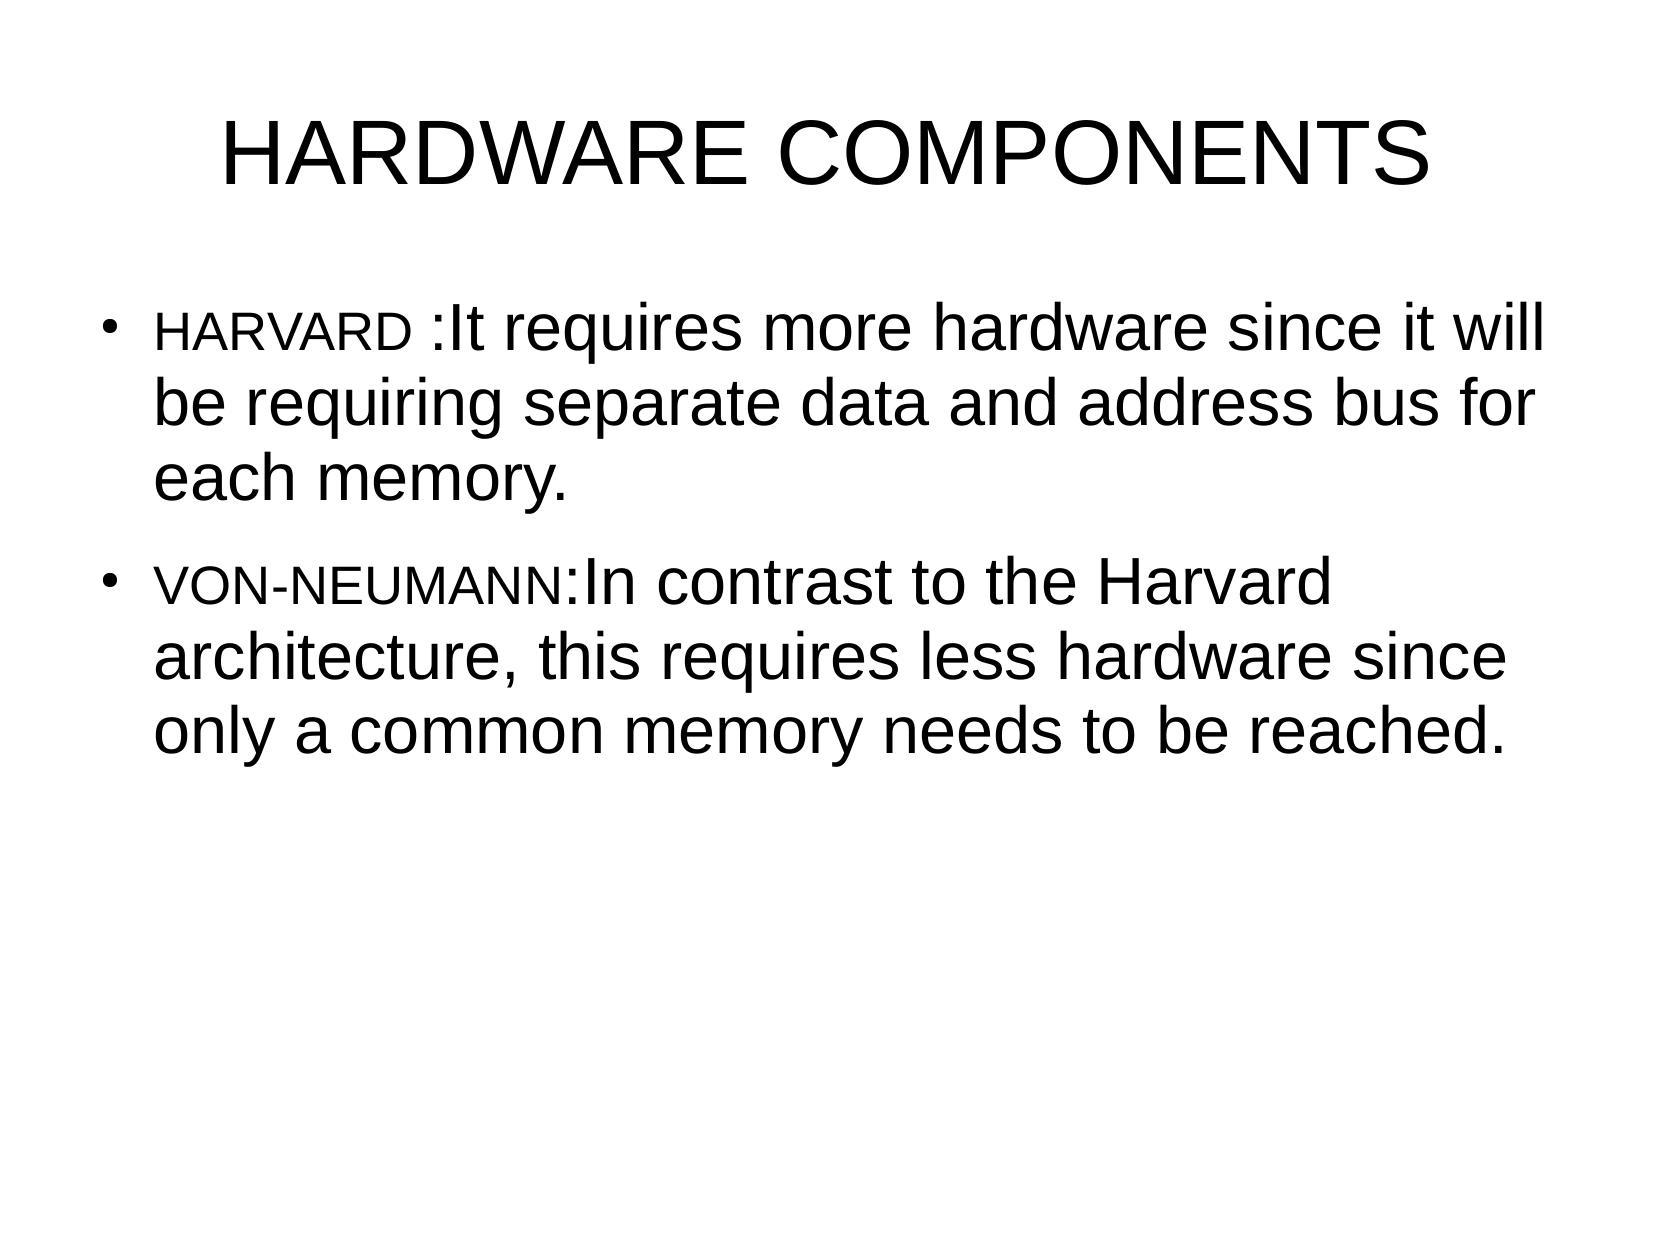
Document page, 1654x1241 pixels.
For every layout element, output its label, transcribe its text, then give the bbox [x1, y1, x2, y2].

title HARDWARE COMPONENTS [82, 49, 1571, 257]
list HARVARD :It requires more hardware since it will be requiring separate data and address bus for each memory. VON-NEUMANN:In contrast to the Harvard architecture, this requires less hardware since only a common memory needs to be reached. [82, 290, 1571, 1010]
